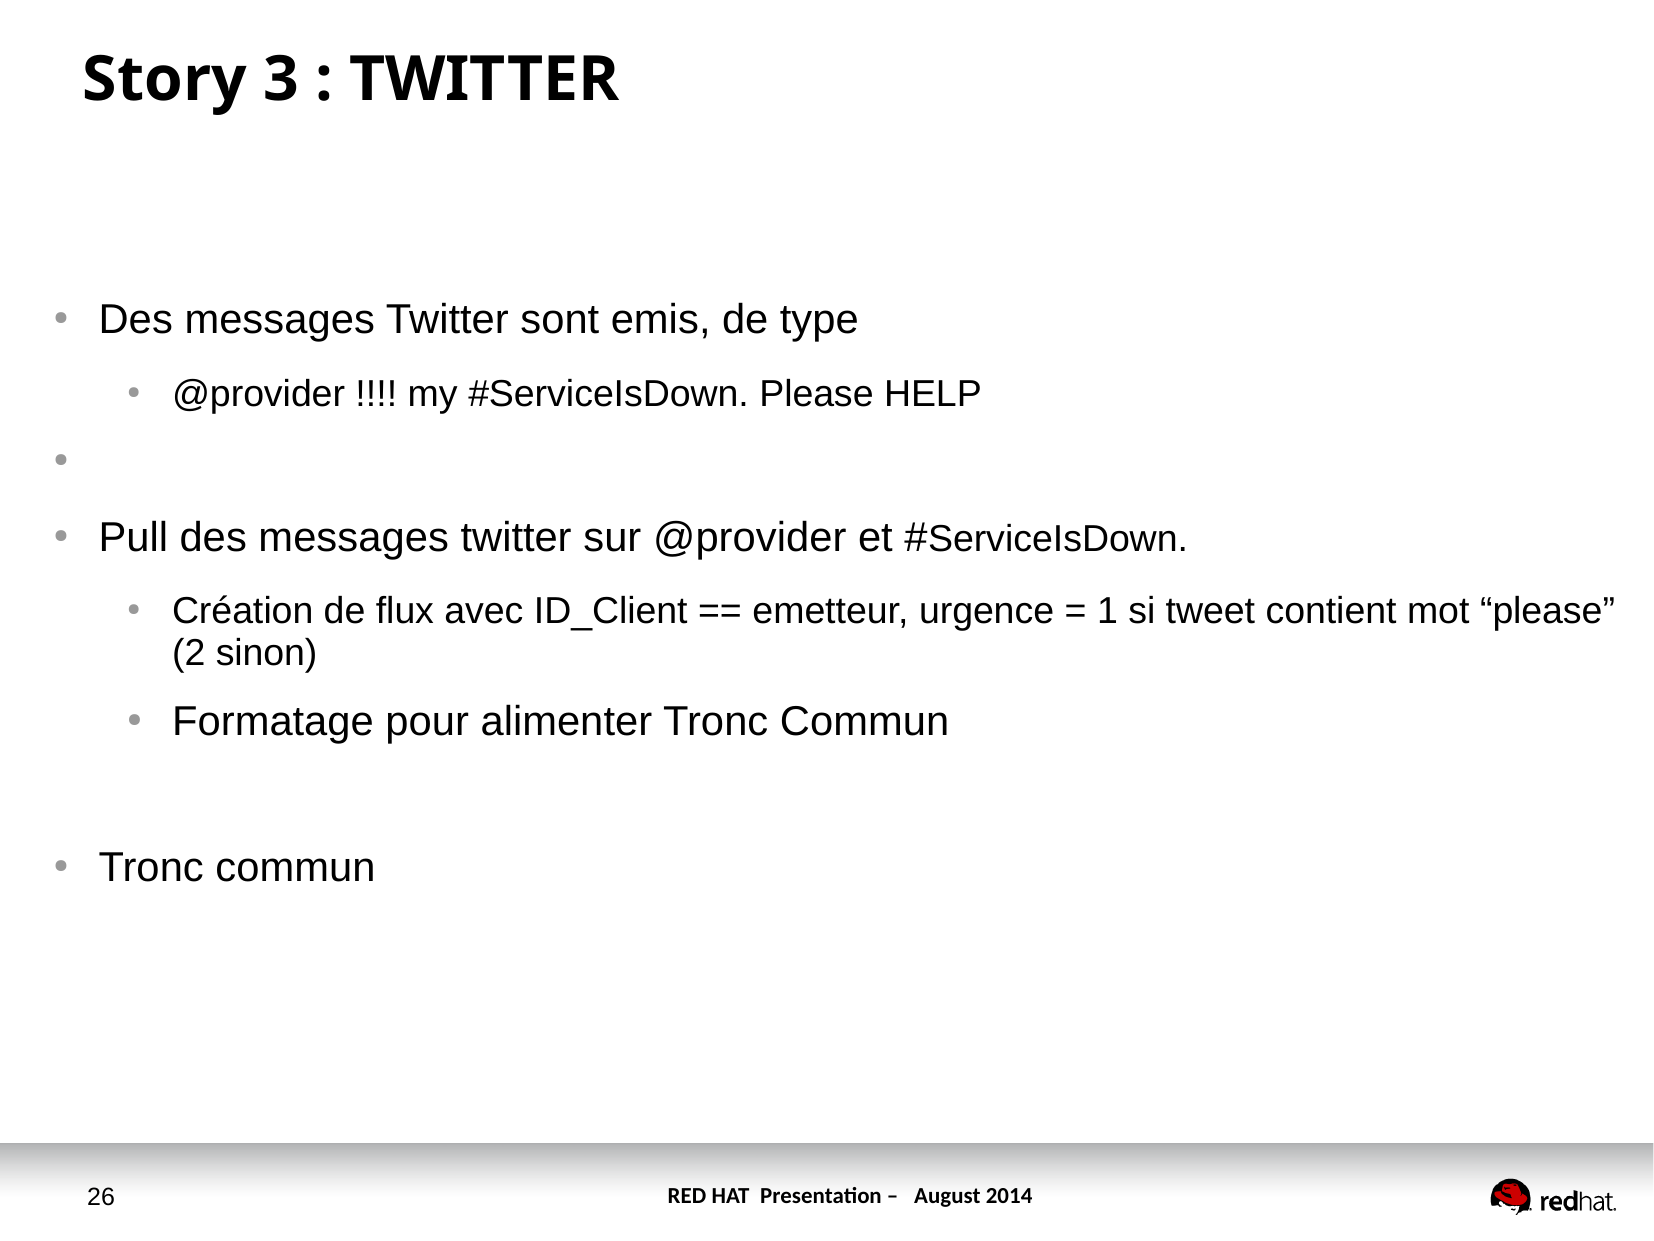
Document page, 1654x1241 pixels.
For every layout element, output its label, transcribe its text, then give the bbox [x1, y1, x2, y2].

list Des messages Twitter sont emis, de type @provider !!!! my #ServiceIsDown. Please HELP Pull des messages twitter sur @provider et #ServiceIsDown. Création de flux avec ID_Client == emetteur, urgence = 1 si tweet contient mot “please” (2 sinon) Formatage pour alimenter Tronc Commun Tronc commun [38, 220, 1654, 925]
title Story 3 : TWITTER [82, 0, 1571, 180]
picture [0, 1143, 1654, 1241]
